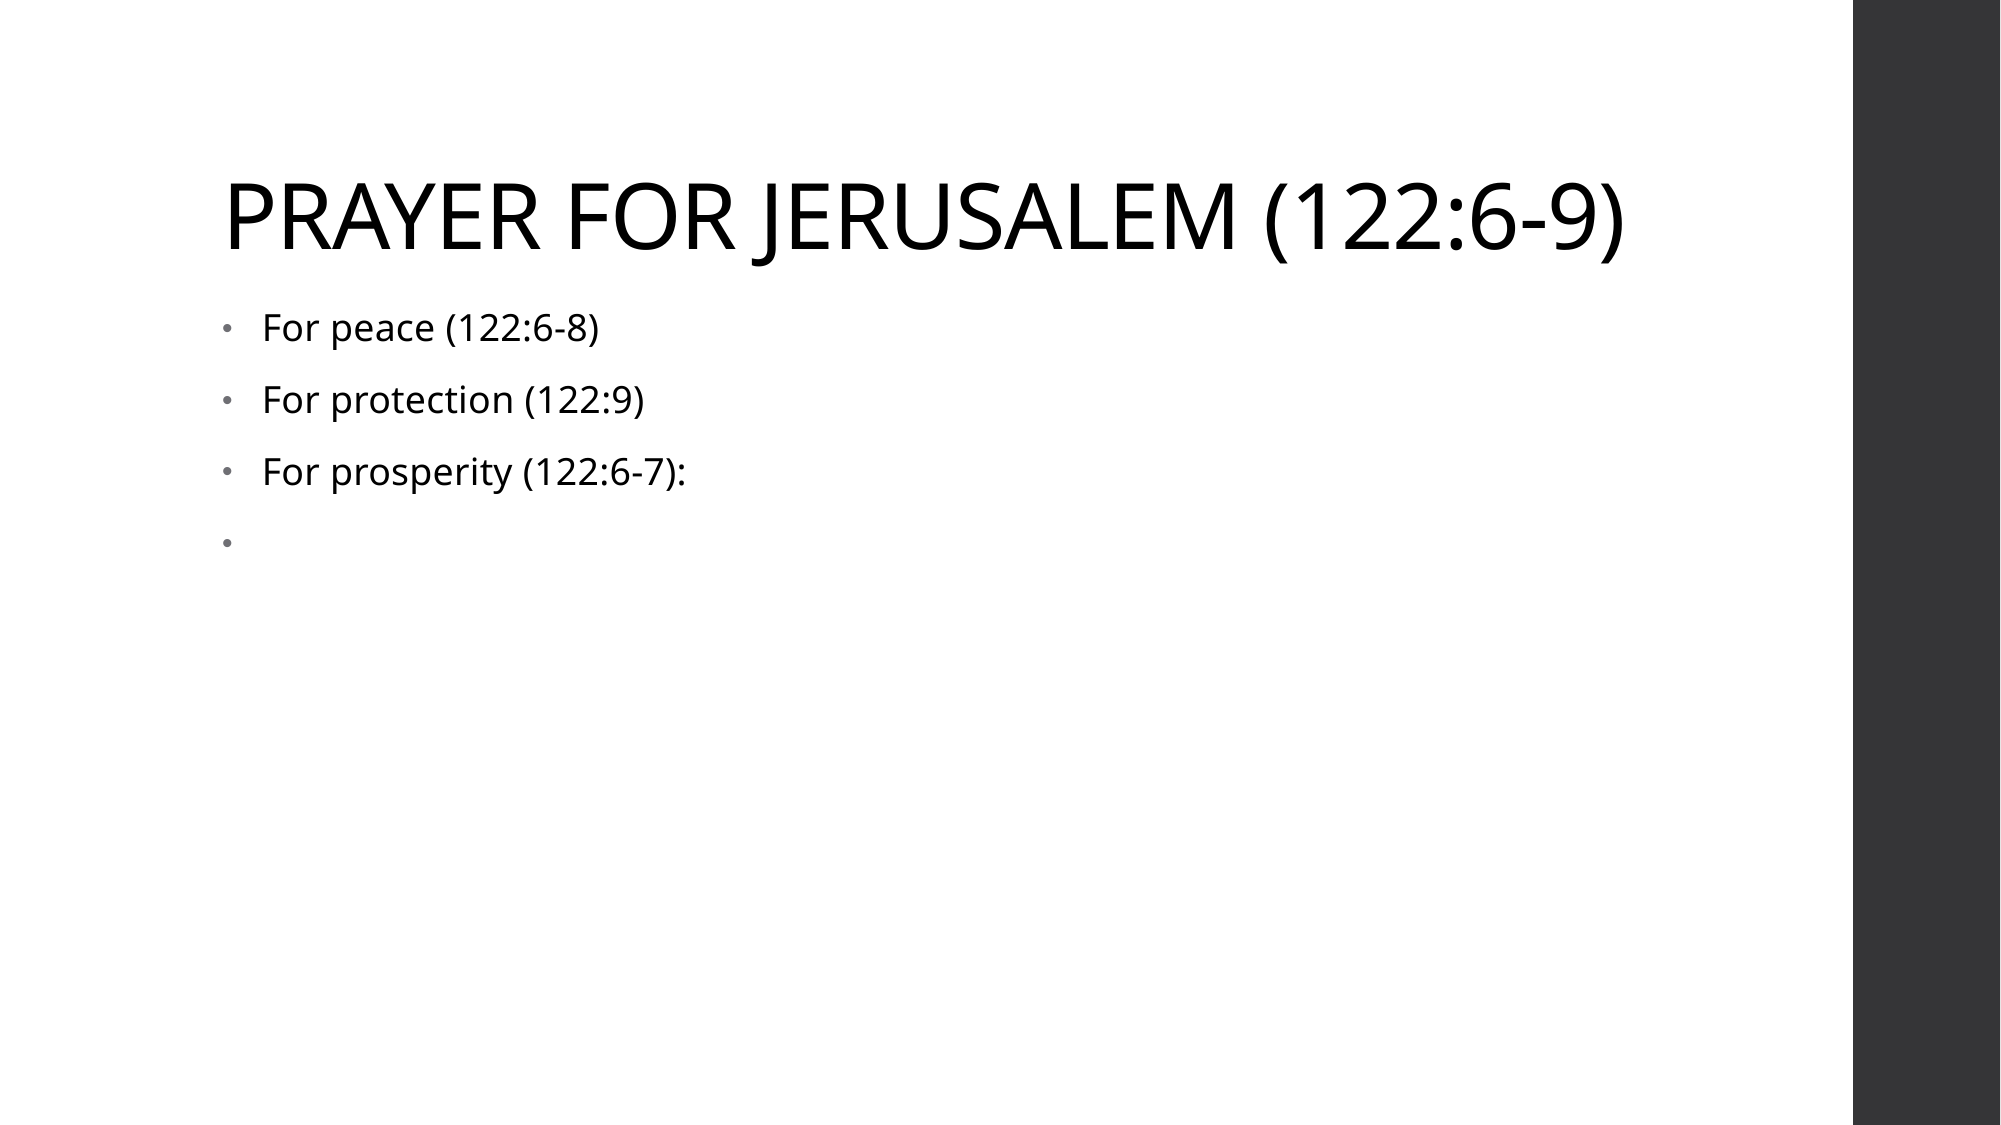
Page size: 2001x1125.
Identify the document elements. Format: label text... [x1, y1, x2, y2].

list For peace (122:6-8) For protection (122:9) For prosperity (122:6-7): [206, 299, 1617, 1014]
title PRAYER FOR JERUSALEM (122:6-9) [206, 60, 1797, 278]
